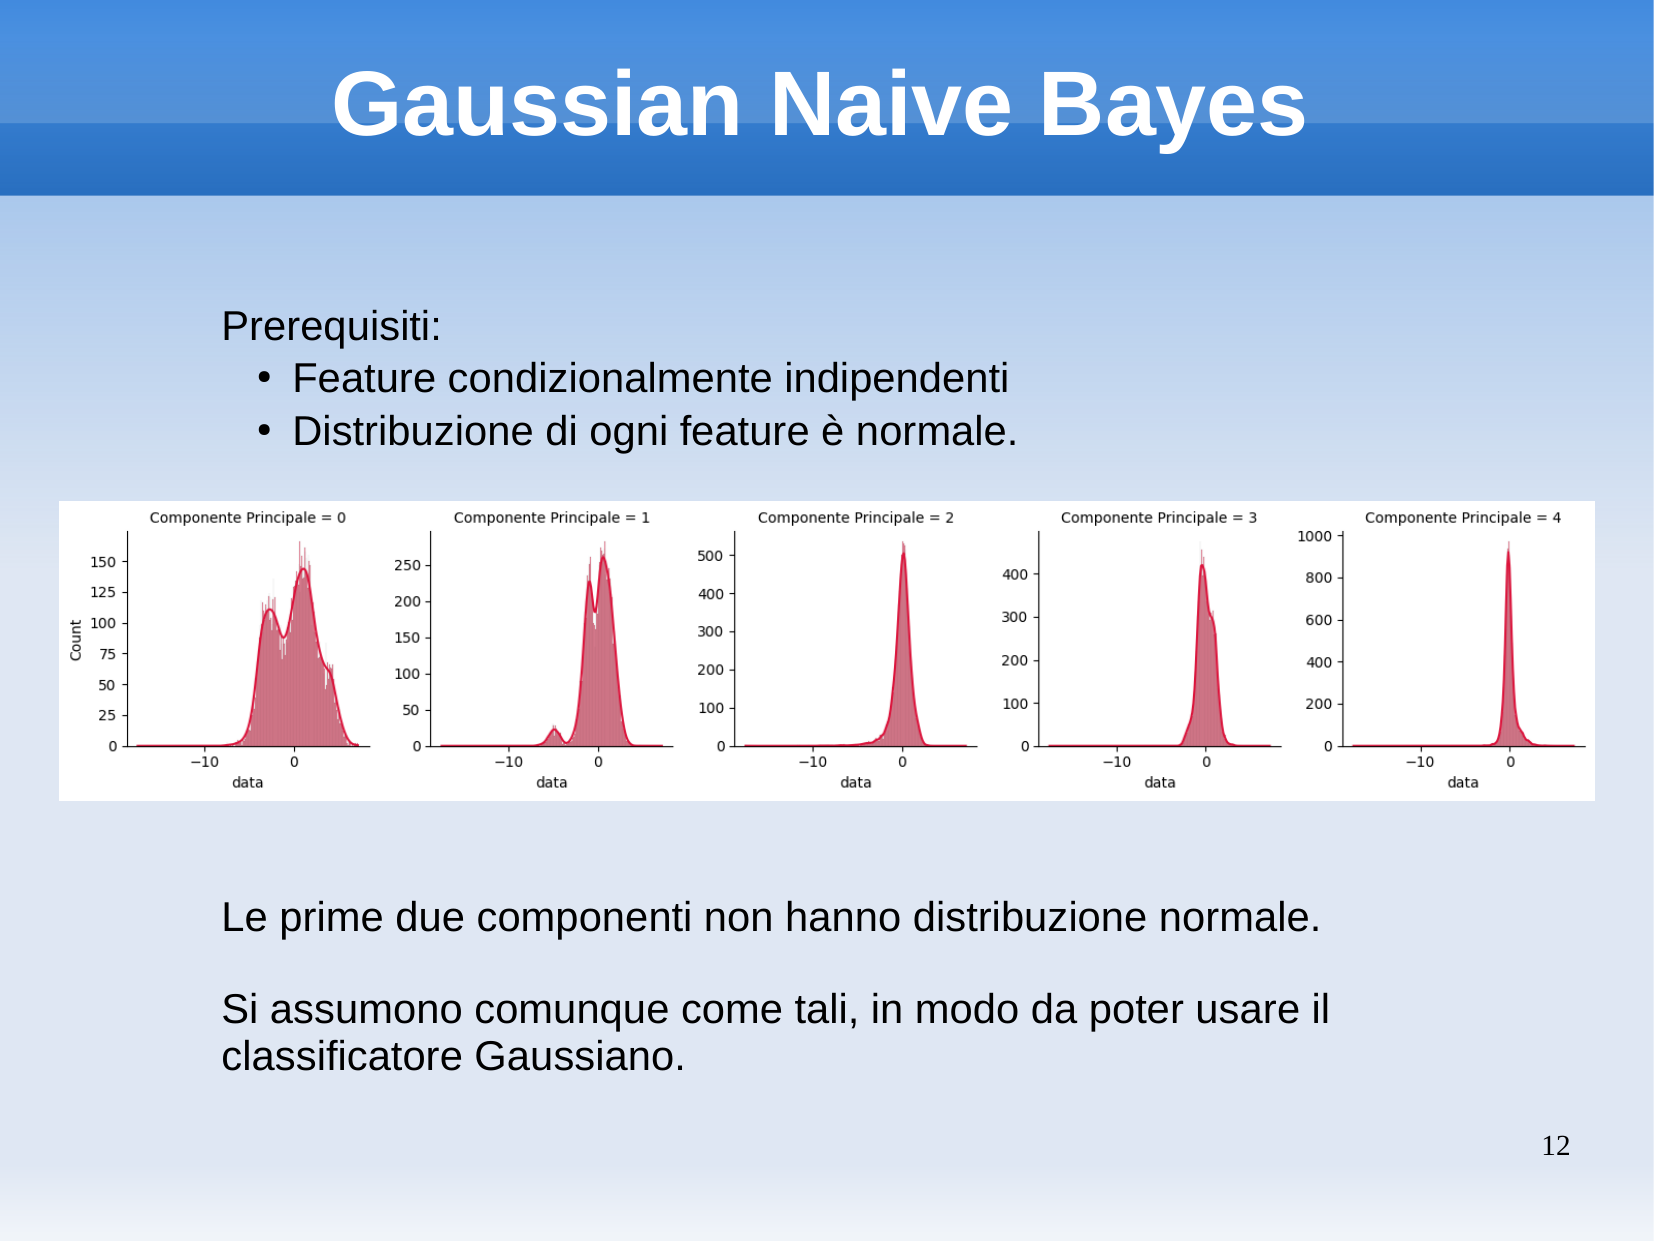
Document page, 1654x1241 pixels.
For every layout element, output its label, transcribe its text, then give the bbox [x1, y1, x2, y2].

text_box Le prime due componenti non hanno distribuzione normale. Si assumono comunque come tali, in modo da poter usare il classificatore Gaussiano. [206, 885, 1388, 1068]
picture [0, 0, 1654, 1241]
text_box Prerequisiti: Feature condizionalmente indipendenti Distribuzione di ogni feature è normale. [206, 295, 1477, 448]
title Gaussian Naive Bayes [76, 0, 1565, 208]
